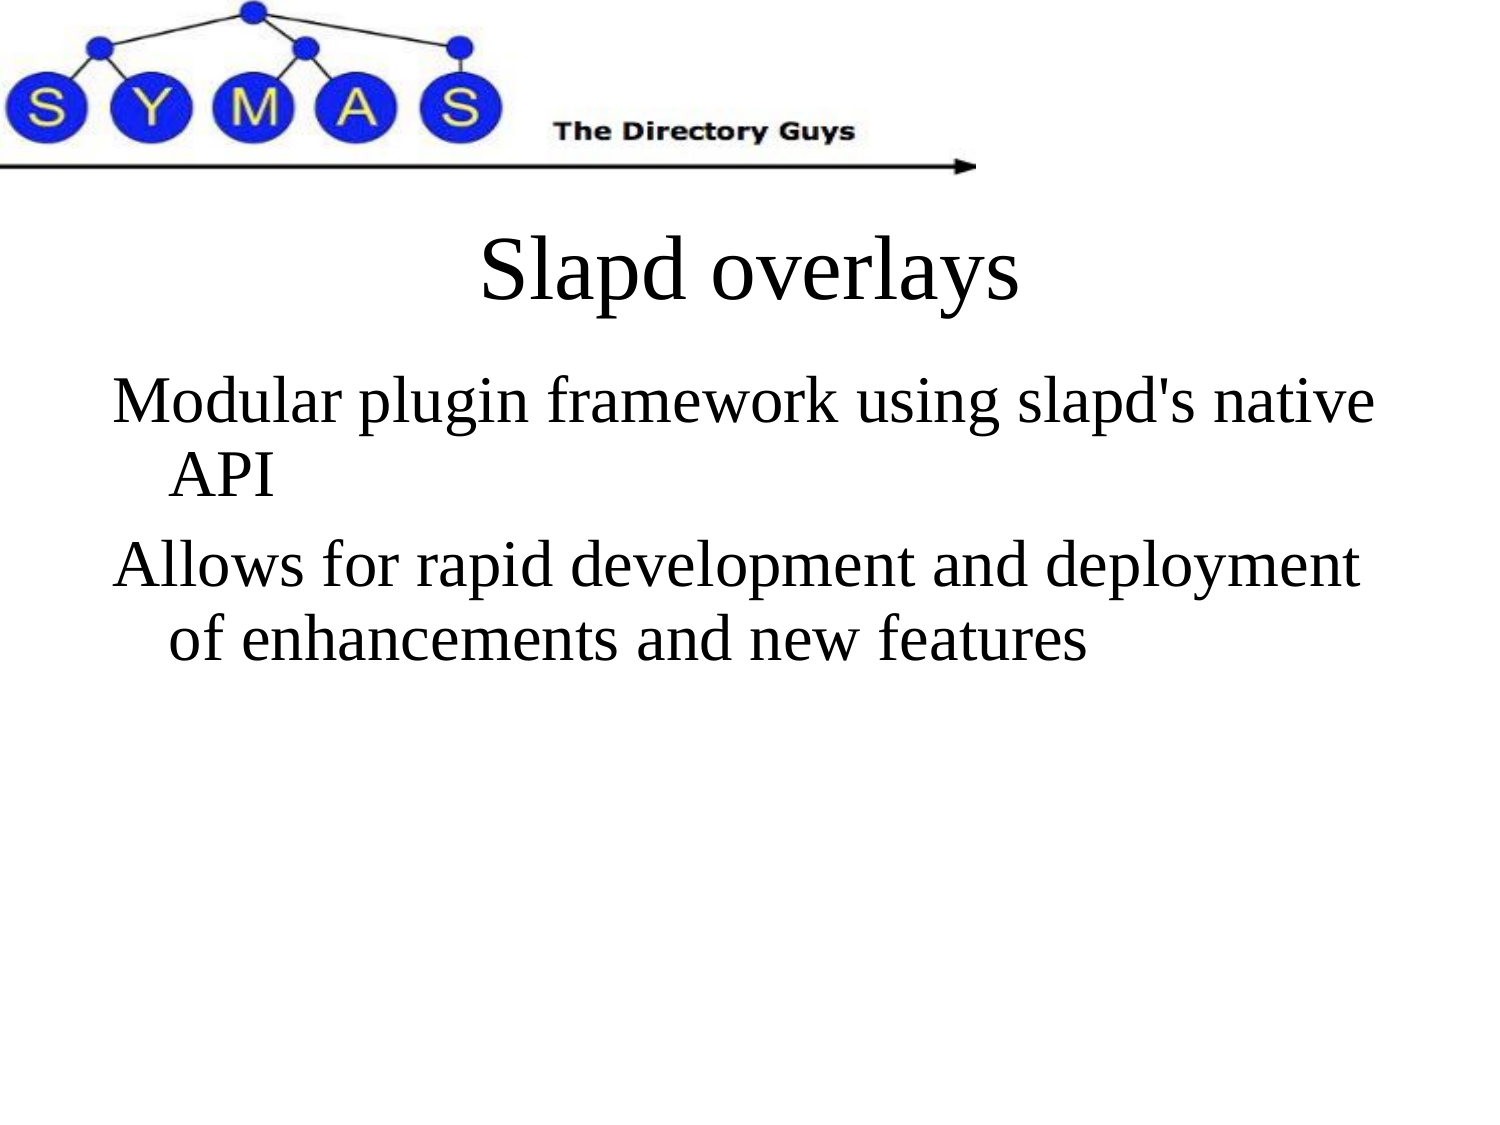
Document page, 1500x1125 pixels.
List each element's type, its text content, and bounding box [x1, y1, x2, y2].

picture [0, 0, 976, 188]
title Slapd overlays [112, 187, 1388, 351]
list Modular plugin framework using slapd's native API Allows for rapid development and deployment of enhancements and new features [112, 362, 1388, 1038]
